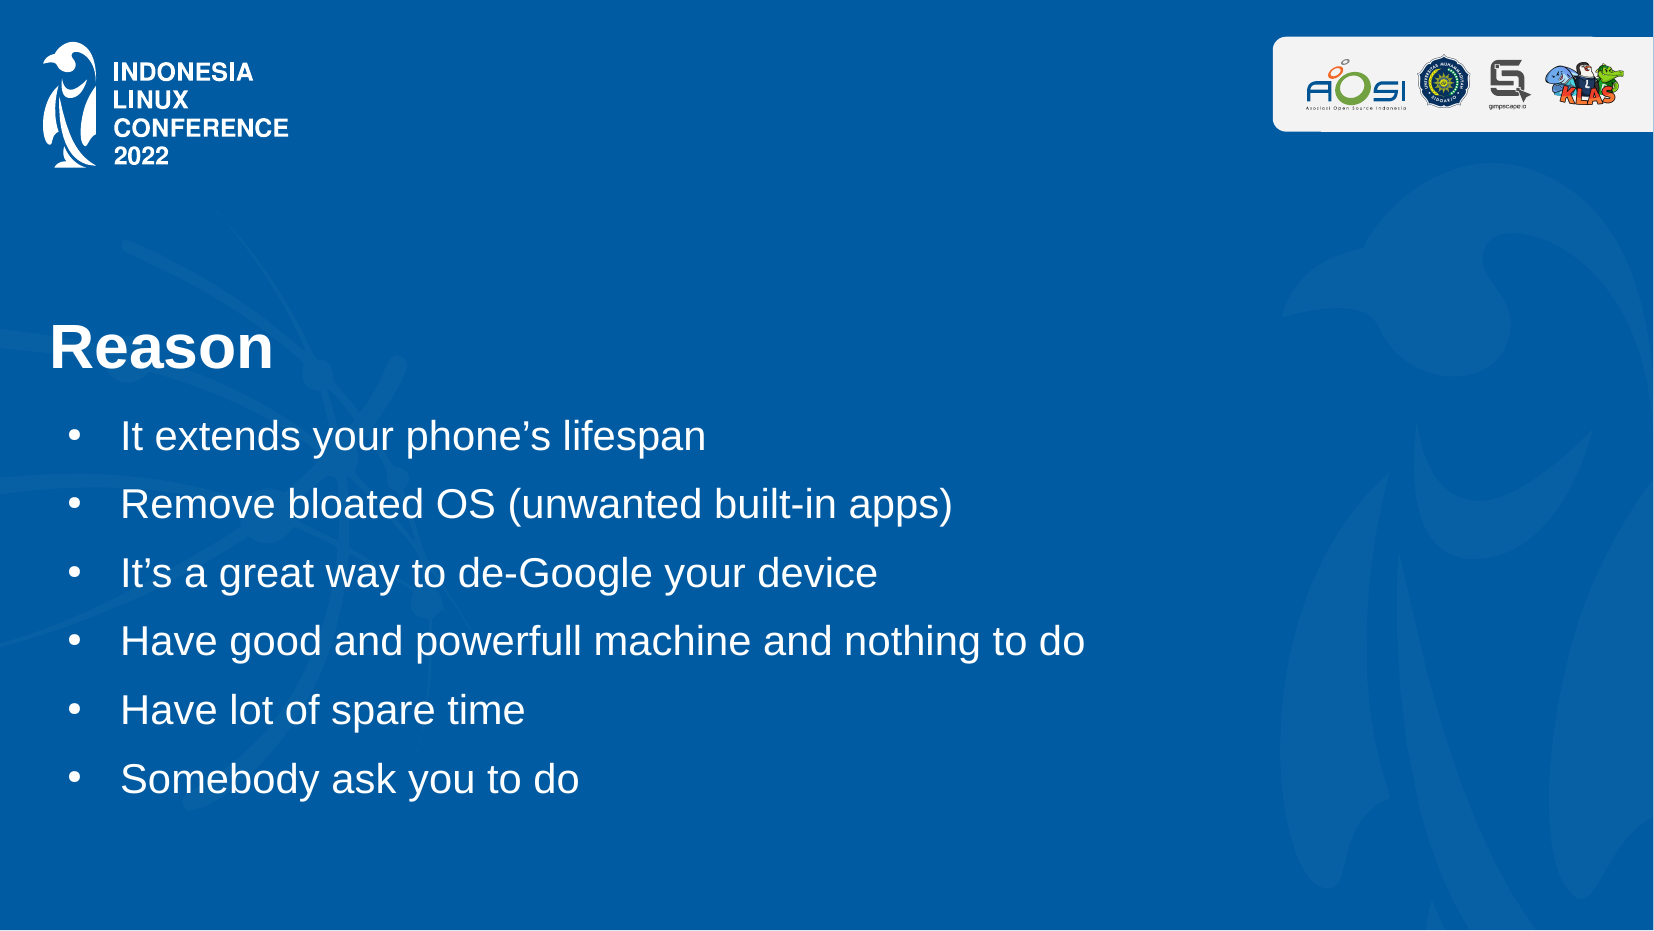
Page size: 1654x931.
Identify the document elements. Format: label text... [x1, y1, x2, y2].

list It extends your phone’s lifespan Remove bloated OS (unwanted built-in apps) It’s a great way to de-Google your device Have good and powerfull machine and nothing to do Have lot of spare time Somebody ask you to do [49, 412, 1538, 868]
title Reason [49, 281, 1538, 412]
picture [1417, 54, 1471, 108]
picture [1545, 62, 1624, 105]
